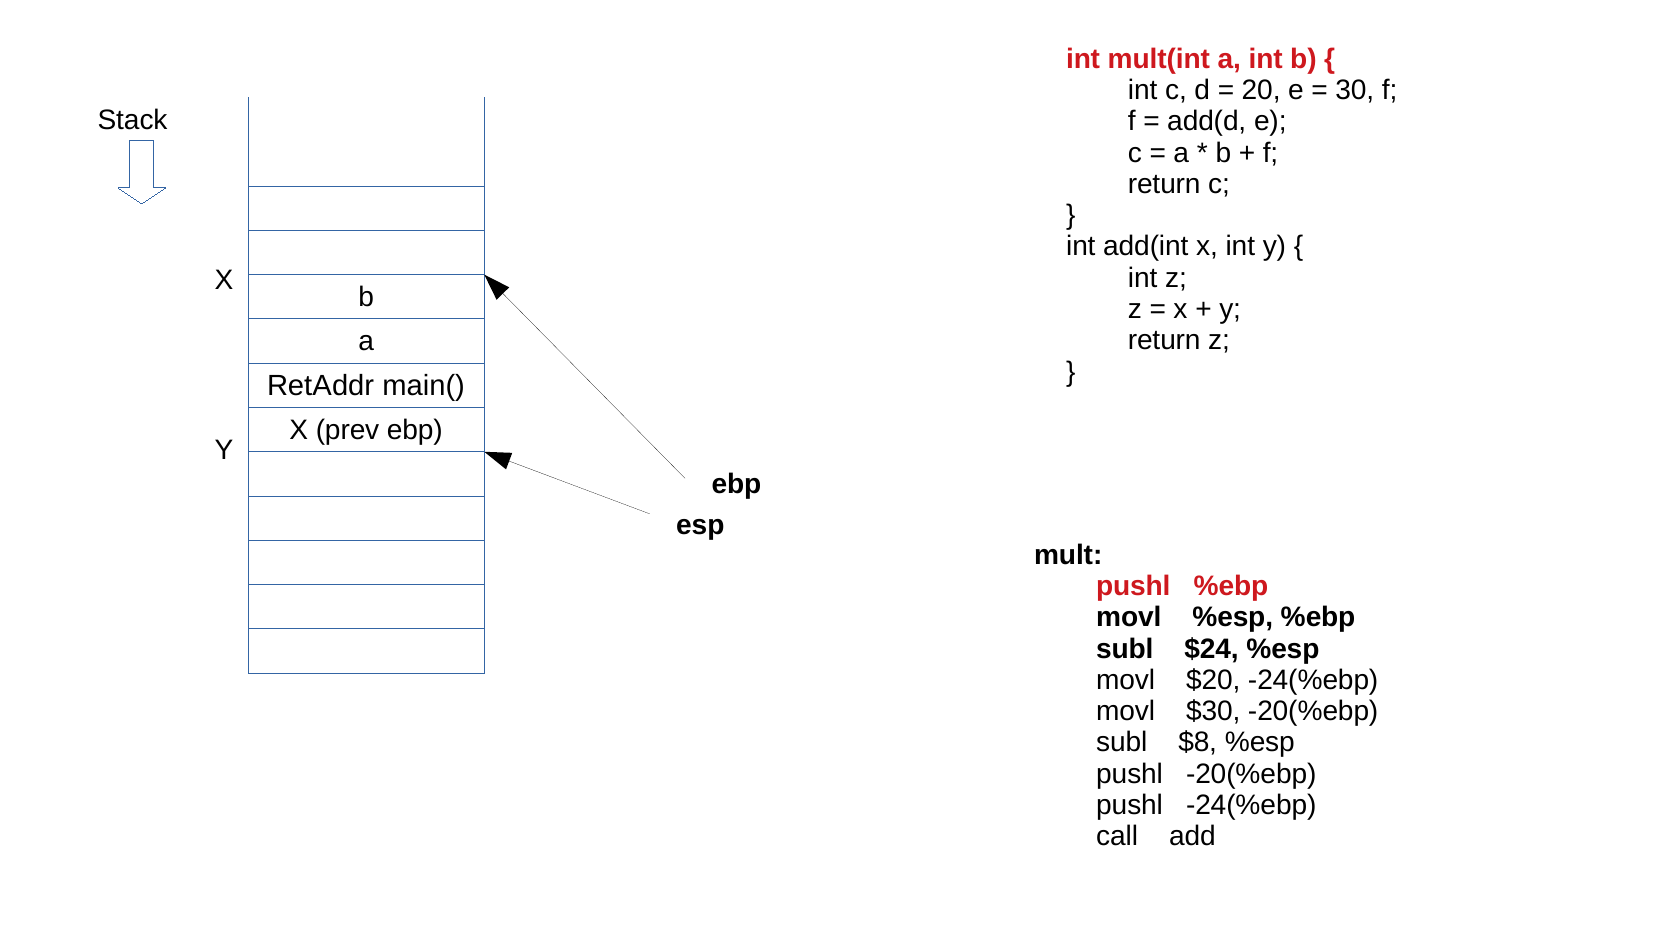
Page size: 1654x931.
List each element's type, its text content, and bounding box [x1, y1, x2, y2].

text_box X [141, 256, 249, 304]
text_box RetAddr main() [248, 363, 485, 407]
text_box X (prev ebp) [248, 407, 485, 451]
text_box a [248, 318, 485, 363]
text_box esp [661, 502, 792, 549]
text_box b [248, 274, 485, 318]
text_box int mult(int a, int b) { int c, d = 20, e = 30, f; f = add(d, e); c = a * b + f; return c; } int add(int x, int y) { int z; z = x + y; return z; } [1051, 35, 1529, 395]
text_box Stack [82, 97, 213, 144]
text_box Y [141, 426, 249, 473]
text_box ebp [696, 460, 827, 507]
text_box mult: pushl %ebp movl %esp, %ebp subl $24, %esp movl $20, -24(%ebp) movl $30, -20(%ebp) subl $8, %esp pushl -20(%ebp) pushl -24(%ebp) call add [1019, 531, 1512, 860]
